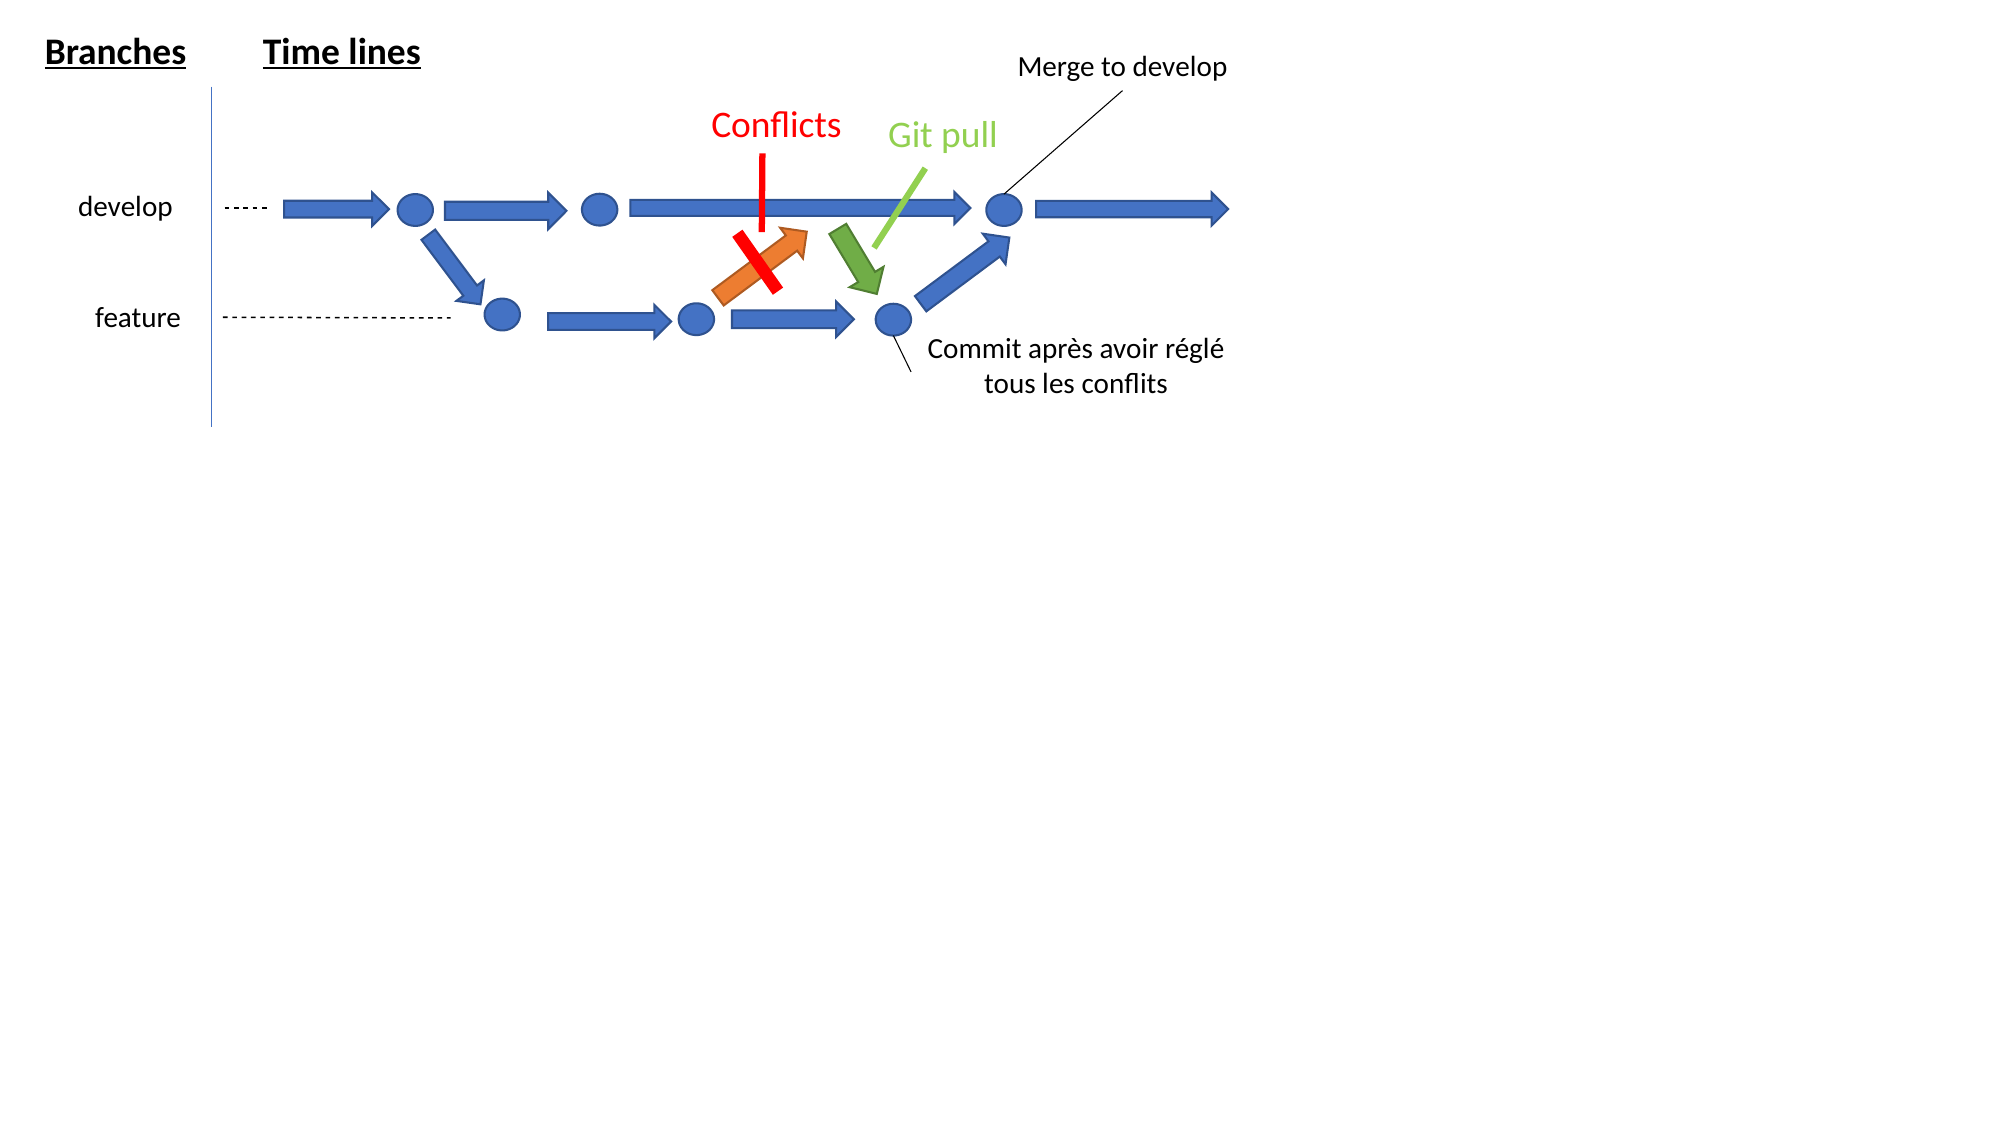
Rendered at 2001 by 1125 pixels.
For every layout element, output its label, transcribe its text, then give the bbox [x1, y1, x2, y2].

text_box [678, 303, 715, 336]
text_box [484, 298, 520, 331]
text_box [397, 194, 433, 226]
text_box [1036, 192, 1229, 226]
text_box [766, 199, 901, 216]
text_box [760, 227, 807, 270]
text_box [986, 194, 1022, 226]
text_box Conflicts [696, 92, 974, 154]
text_box Branches [0, 19, 226, 81]
text_box develop [212, 179, 242, 231]
text_box [284, 192, 389, 226]
text_box [421, 229, 484, 305]
text_box [712, 262, 761, 306]
text_box develop [9, 179, 211, 231]
text_box [914, 233, 1010, 312]
text_box [444, 192, 567, 230]
text_box [548, 304, 672, 339]
text_box Git pull [873, 102, 1151, 164]
text_box Commit après avoir réglé tous les conflits [906, 321, 1246, 408]
text_box [630, 199, 758, 216]
text_box [875, 303, 912, 336]
text_box [899, 191, 971, 224]
text_box feature [22, 290, 211, 341]
text_box [581, 193, 618, 226]
text_box feature [212, 290, 255, 341]
text_box [829, 223, 884, 294]
text_box Time lines [226, 19, 459, 81]
text_box [731, 301, 854, 337]
text_box Merge to develop [971, 40, 1274, 91]
